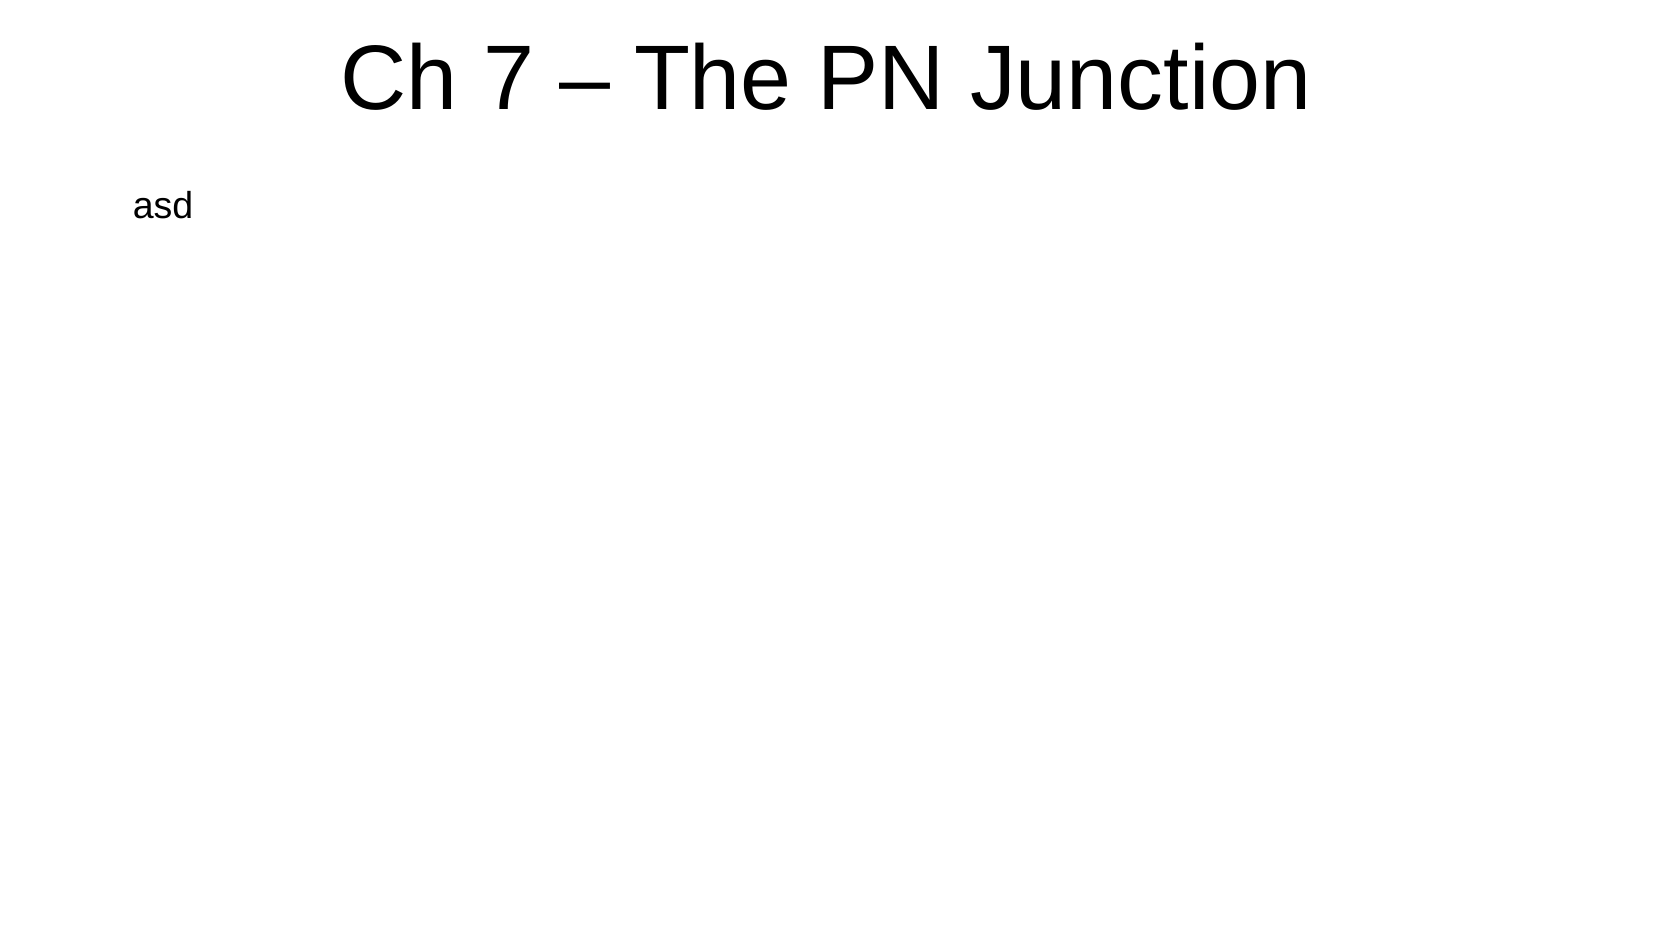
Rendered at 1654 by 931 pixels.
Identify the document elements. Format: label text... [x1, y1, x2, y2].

title Ch 7 – The PN Junction [82, 26, 1571, 129]
text_box asd [118, 177, 208, 234]
